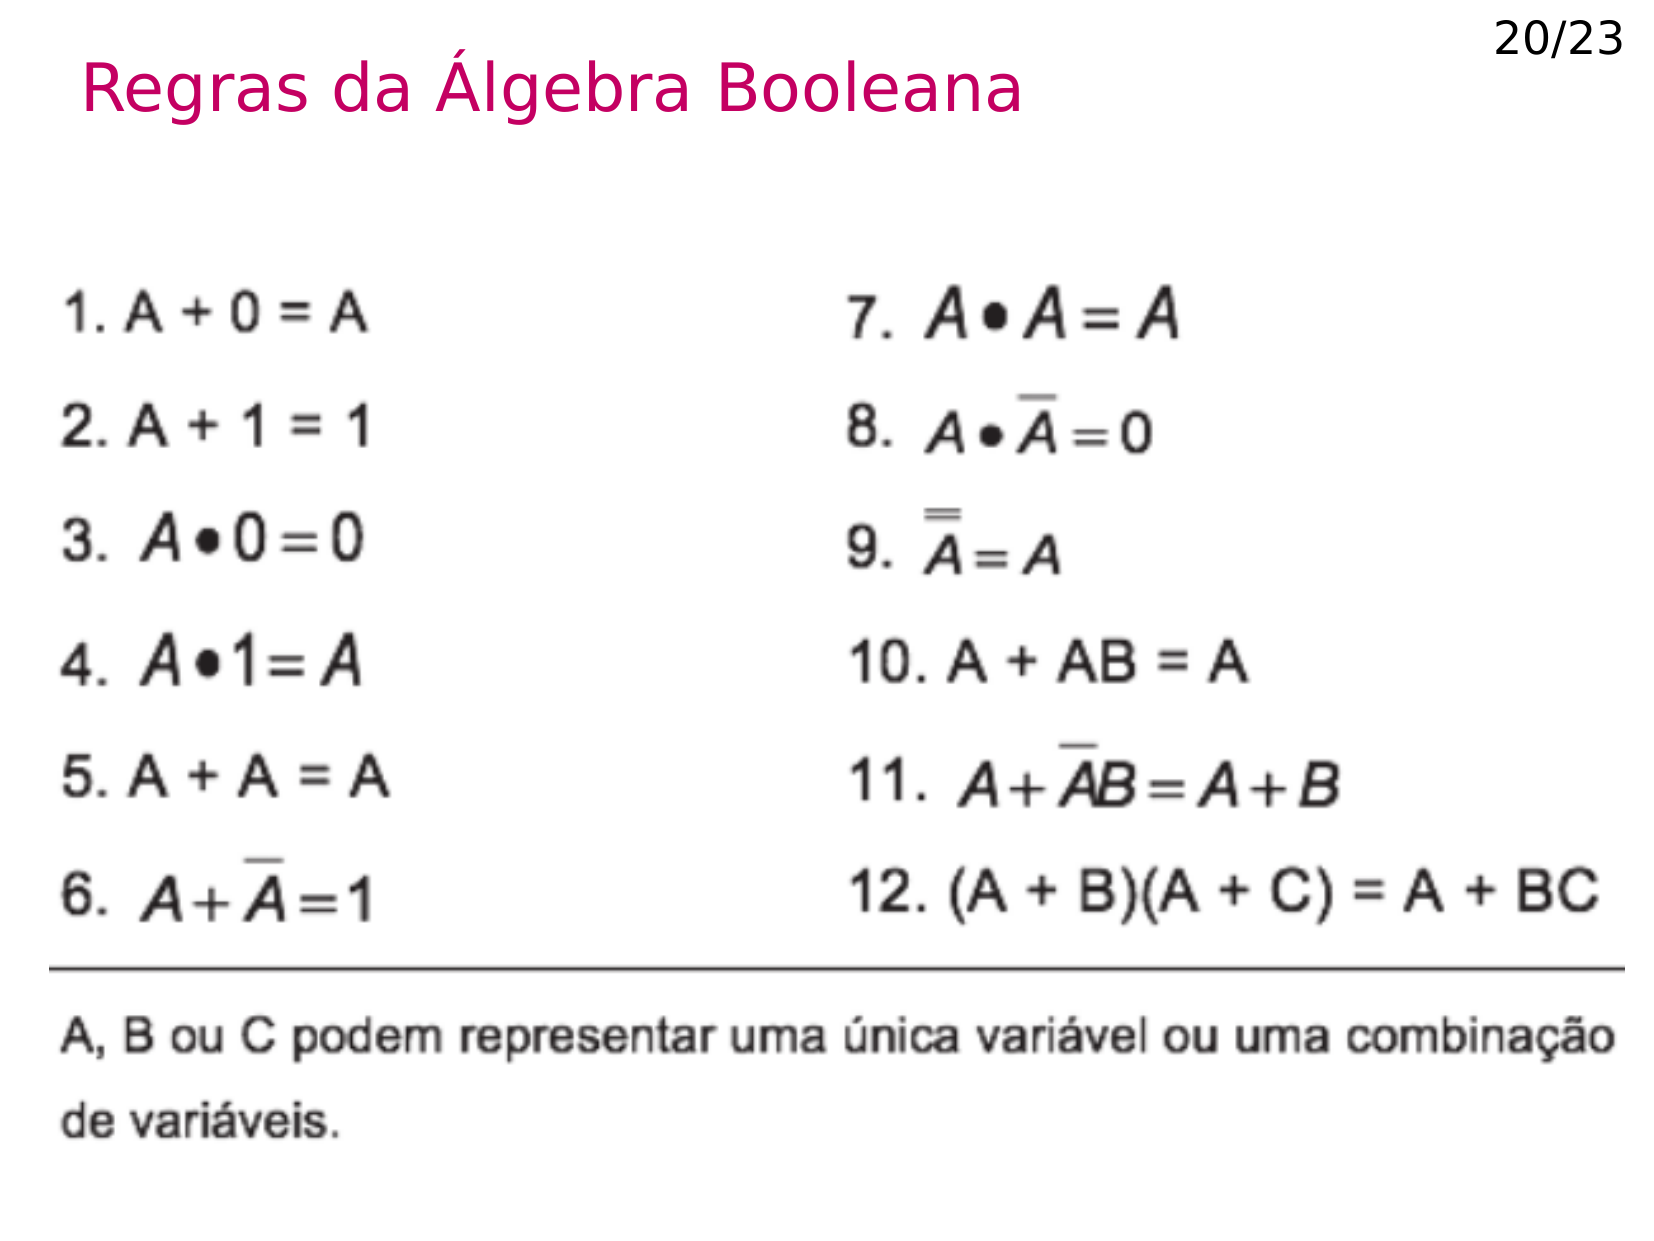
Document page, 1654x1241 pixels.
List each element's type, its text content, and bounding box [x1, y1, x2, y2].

picture [49, 283, 1625, 1146]
title Regras da Álgebra Booleana [59, 29, 1625, 148]
